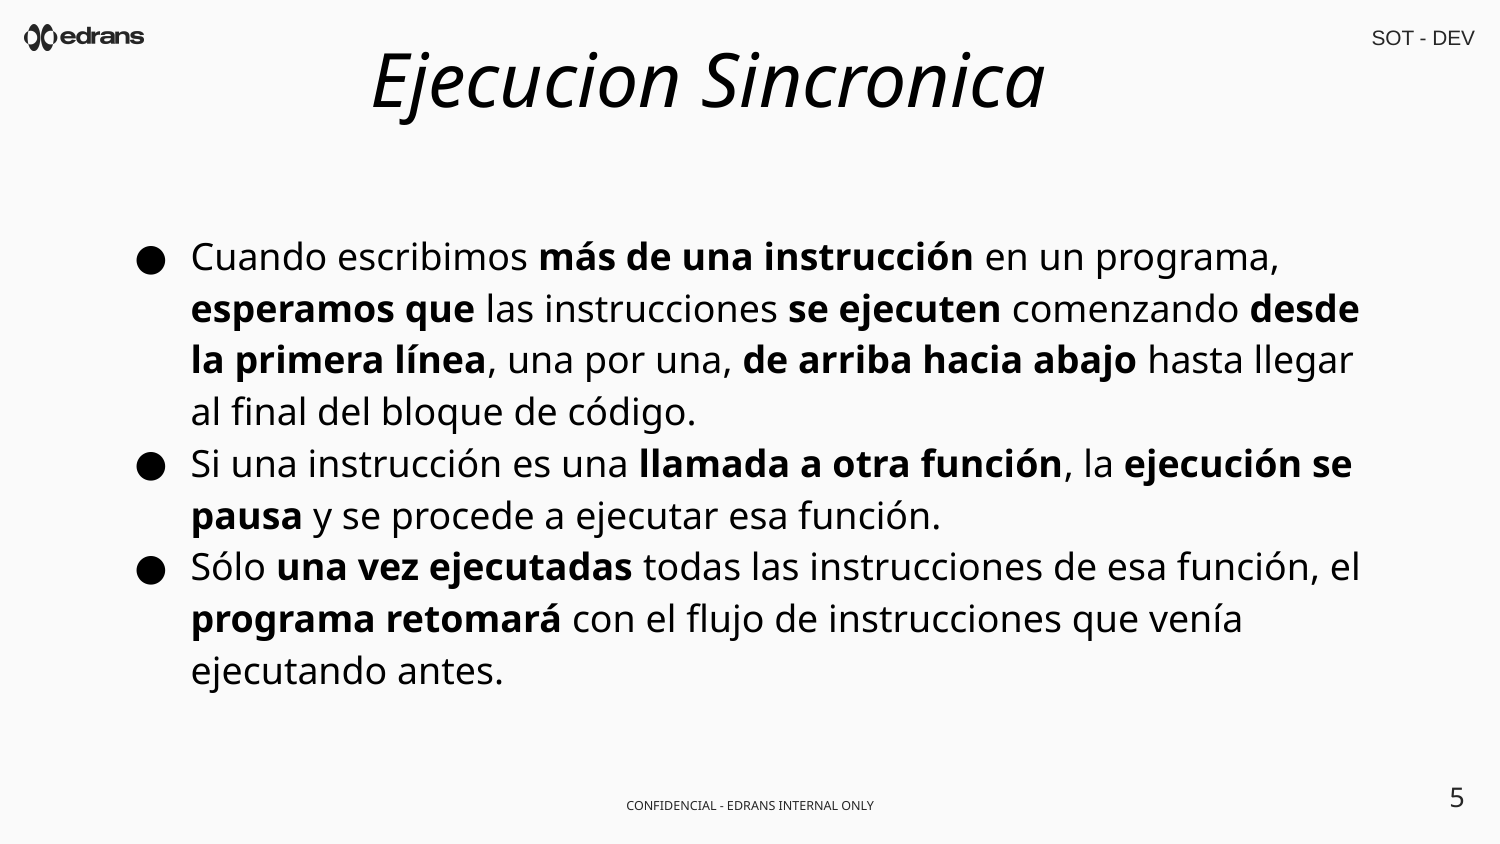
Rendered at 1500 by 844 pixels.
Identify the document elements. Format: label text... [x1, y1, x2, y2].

slide_number <número> [1389, 764, 1480, 830]
text_box Ejecucion Sincronica [47, 18, 1371, 147]
text_box Cuando escribimos más de una instrucción en un programa, esperamos que las instrucciones se ejecuten comenzando desde la primera línea, una por una, de arriba hacia abajo hasta llegar al final del bloque de código. Si una instrucción es una llamada a otra función, la ejecución se pausa y se procede a ejecutar esa función. Sólo una vez ejecutadas todas las instrucciones de esa función, el programa retomará con el flujo de instrucciones que venía ejecutando antes. [100, 182, 1399, 736]
text_box CONFIDENCIAL - EDRANS INTERNAL ONLY [613, 797, 887, 814]
picture [24, 24, 47, 51]
text_box SOT - DEV [1371, 24, 1475, 51]
